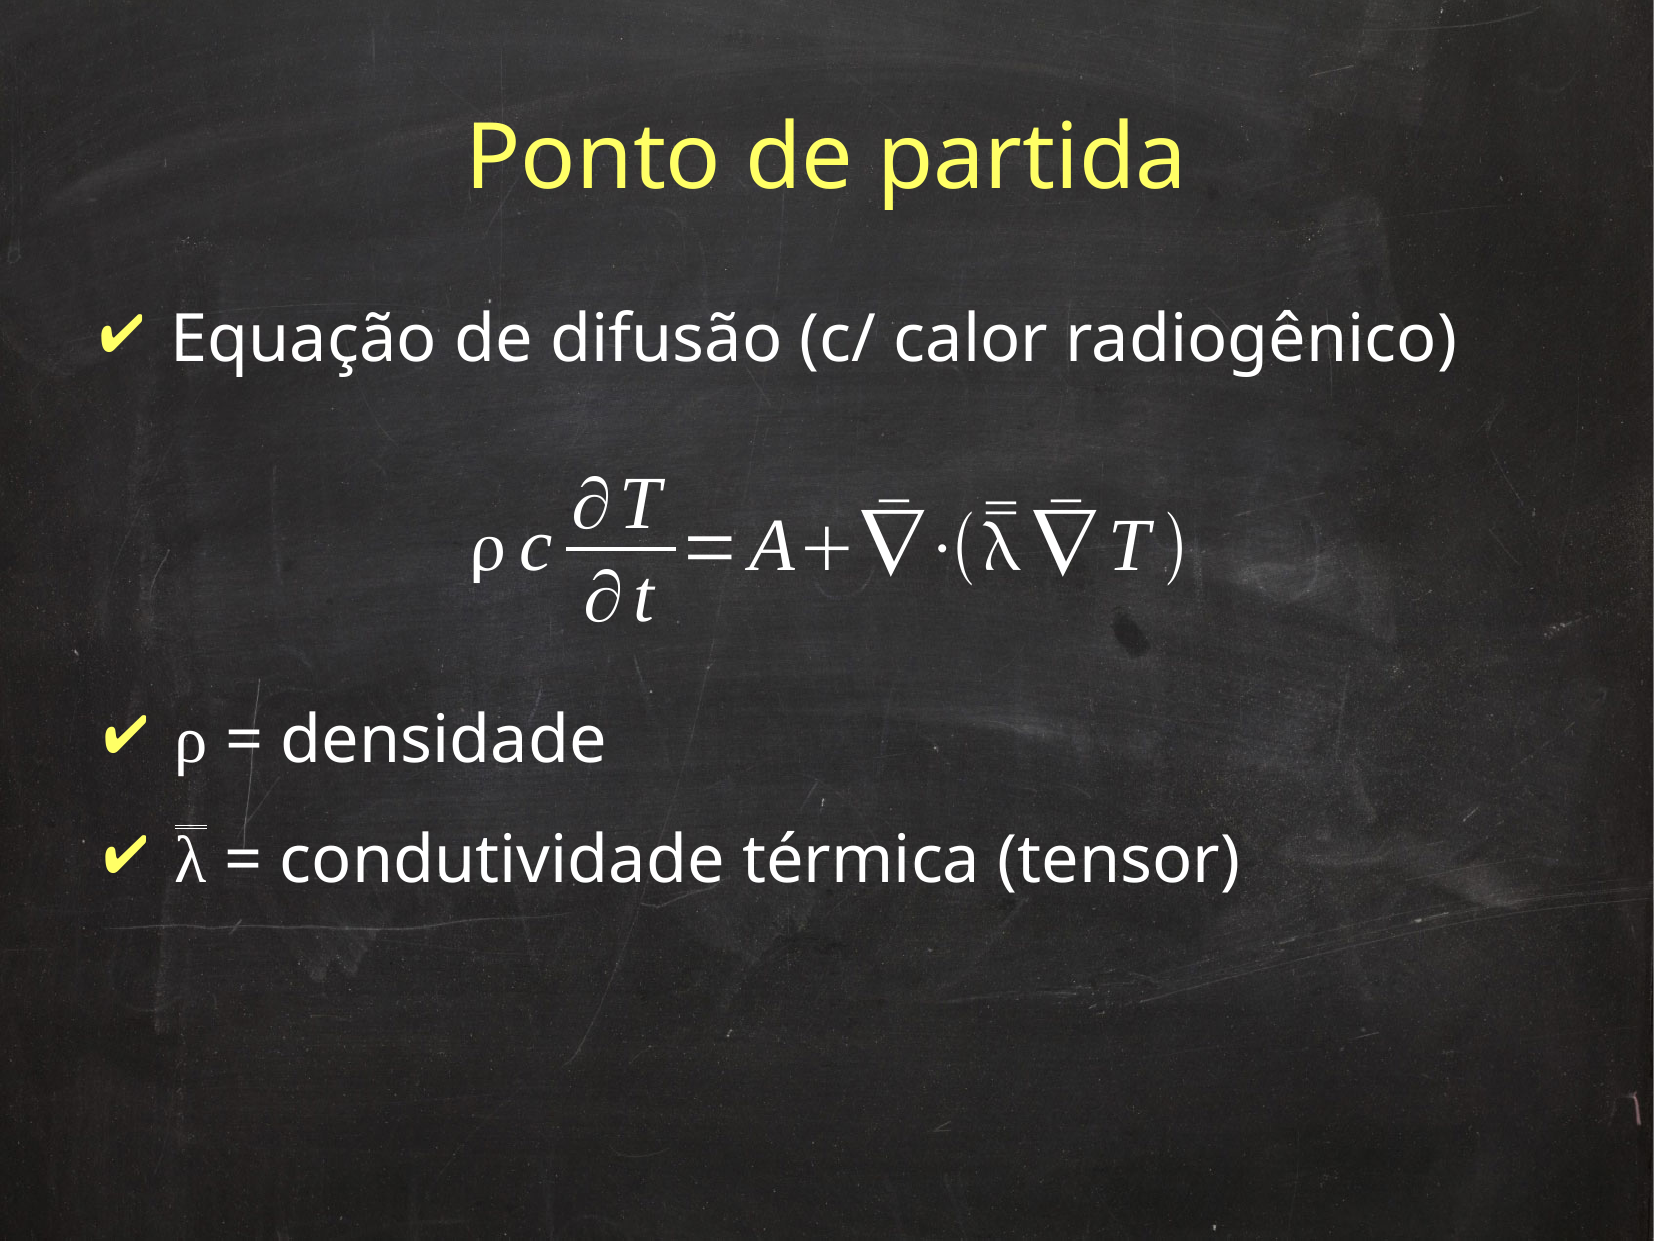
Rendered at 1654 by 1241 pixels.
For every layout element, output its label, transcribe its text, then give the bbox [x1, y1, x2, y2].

title Ponto de partida [82, 49, 1571, 257]
picture [0, 0, 1654, 1241]
list ρ = densidade λ = condutividade térmica (tensor) [86, 691, 1576, 1163]
list Equação de difusão (c/ calor radiogênico) [82, 290, 1571, 1109]
chart [460, 460, 1195, 638]
